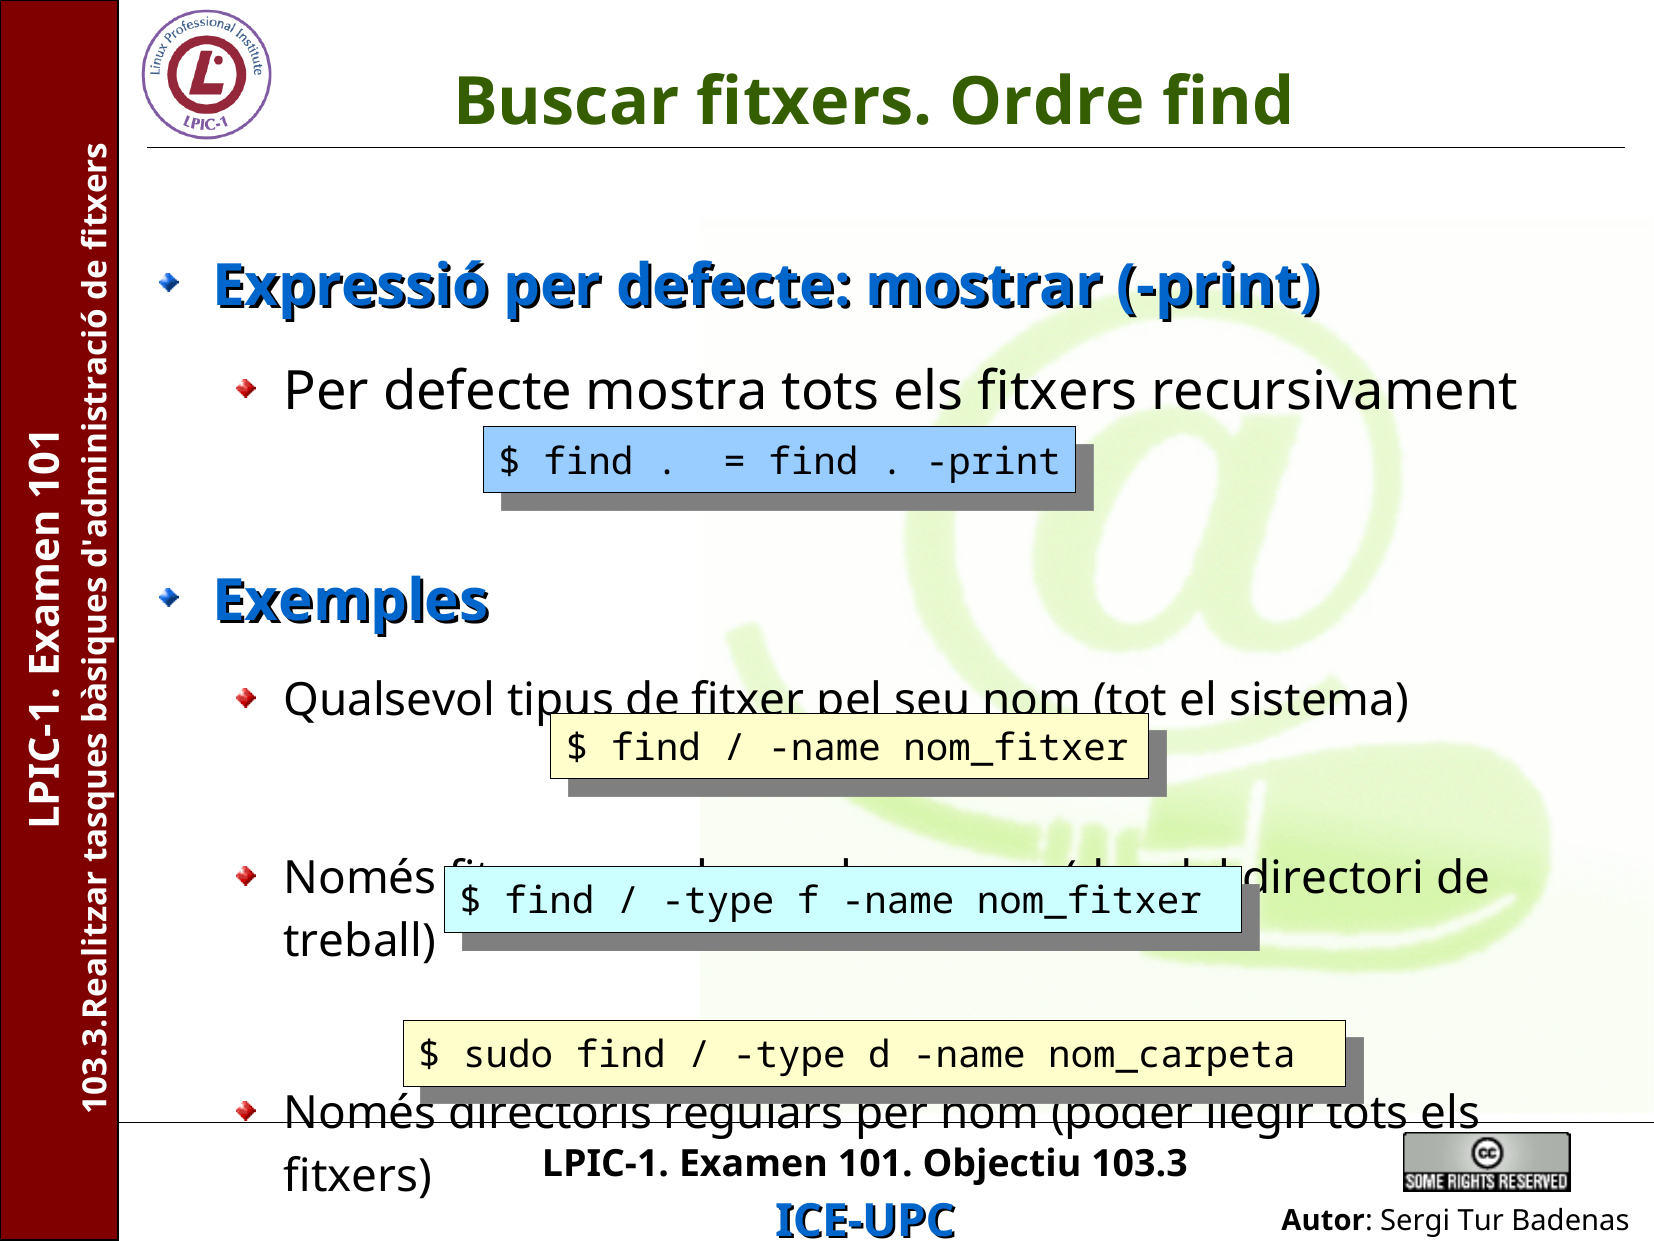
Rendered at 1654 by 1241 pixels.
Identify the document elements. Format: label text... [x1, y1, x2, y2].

picture [700, 217, 1654, 1113]
picture [1085, 1104, 1101, 1113]
picture [810, 1104, 826, 1113]
picture [876, 1104, 891, 1113]
picture [236, 1101, 256, 1121]
picture [1144, 1104, 1157, 1113]
picture [795, 1104, 806, 1113]
picture [715, 1106, 728, 1113]
picture [1303, 1104, 1330, 1113]
picture [948, 1106, 961, 1113]
picture [1113, 1104, 1127, 1113]
picture [1262, 1106, 1275, 1113]
title Buscar fitxers. Ordre find [129, 56, 1619, 141]
picture [988, 1104, 1000, 1113]
picture [760, 1104, 769, 1113]
picture [962, 1104, 976, 1113]
picture [1213, 1104, 1221, 1113]
picture [1004, 1106, 1016, 1113]
picture [1248, 1104, 1262, 1113]
picture [902, 1104, 913, 1113]
picture [1334, 1104, 1350, 1113]
picture [890, 1106, 902, 1113]
picture [1291, 1104, 1299, 1113]
picture [1279, 1104, 1287, 1113]
text_box $ find / -name nom_fitxer [550, 713, 1149, 774]
picture [702, 1104, 715, 1113]
text_box $ sudo find / -type d -name nom_carpeta [403, 1020, 1346, 1084]
picture [827, 1104, 859, 1113]
picture [732, 1104, 740, 1113]
text_box $ find / -type f -name nom_fitxer [444, 866, 1242, 930]
picture [744, 1104, 756, 1113]
picture [1100, 1106, 1114, 1113]
picture [1168, 1104, 1178, 1113]
picture [975, 1106, 989, 1113]
picture [1236, 1106, 1248, 1113]
picture [1427, 1106, 1439, 1113]
picture [1182, 1104, 1209, 1113]
picture [773, 1104, 794, 1113]
picture [1403, 1132, 1571, 1192]
list Expressió per defecte: mostrar (-print) Per defecte mostra tots els fitxers recursivament Exemples Qualsevol tipus de fitxer pel seu nom (tot el sistema) Només fitxers regulars pel seu nom (des del directori de treball) Només directoris regulars per nom (poder llegir tots els fitxers) [141, 242, 1630, 1078]
picture [1156, 1106, 1168, 1113]
picture [1020, 1106, 1031, 1113]
picture [1032, 1104, 1055, 1113]
picture [863, 1106, 876, 1113]
picture [1072, 1106, 1085, 1113]
picture [135, 5, 277, 56]
text_box $ find . = find . -print [483, 426, 1076, 487]
picture [917, 1104, 944, 1113]
picture [1057, 1104, 1068, 1113]
picture [1349, 1106, 1363, 1113]
picture [1127, 1106, 1140, 1113]
picture [1225, 1104, 1237, 1113]
